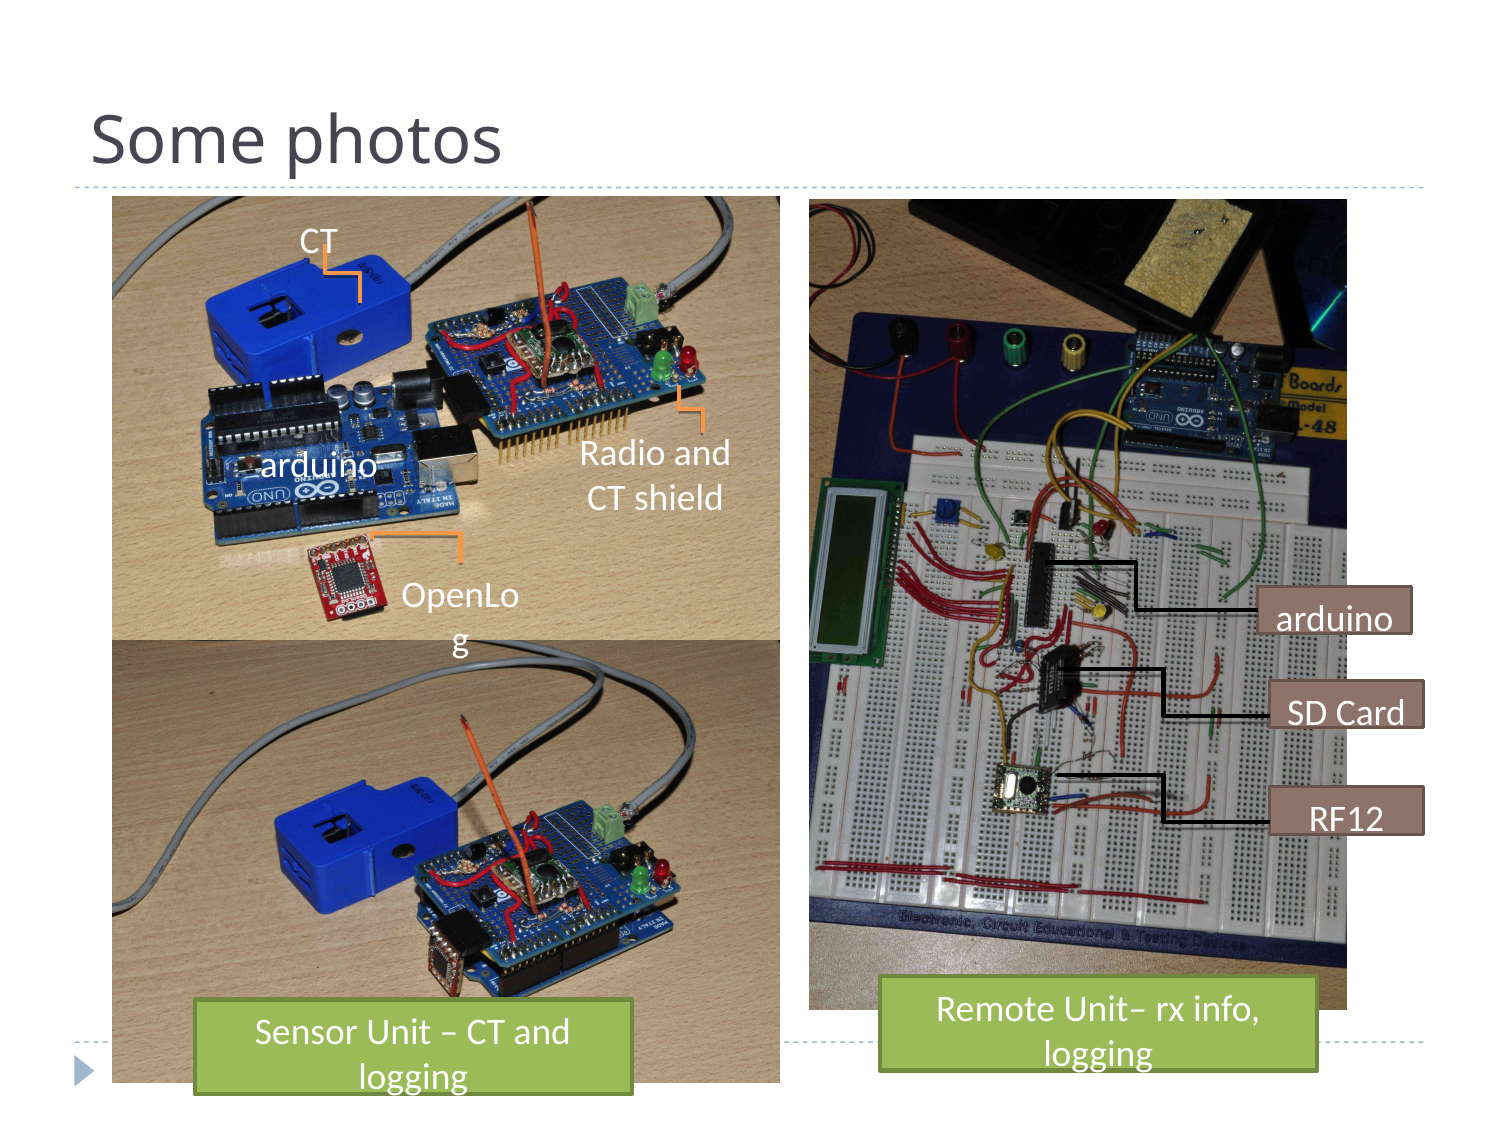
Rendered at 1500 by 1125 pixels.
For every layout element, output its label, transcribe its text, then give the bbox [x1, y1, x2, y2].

picture [809, 200, 1347, 1010]
text_box Sensor Unit – CT and logging [195, 1000, 632, 1094]
title Some photos [75, 45, 1426, 185]
text_box arduino [1258, 586, 1412, 633]
text_box Radio and CT shield [549, 421, 762, 515]
text_box RF12 [1270, 787, 1423, 834]
text_box CT [242, 208, 396, 255]
text_box arduino [242, 433, 396, 480]
text_box SD Card [1270, 681, 1423, 728]
picture [112, 196, 780, 1083]
text_box OpenLog [384, 563, 537, 610]
text_box Remote Unit– rx info, logging [880, 976, 1317, 1070]
